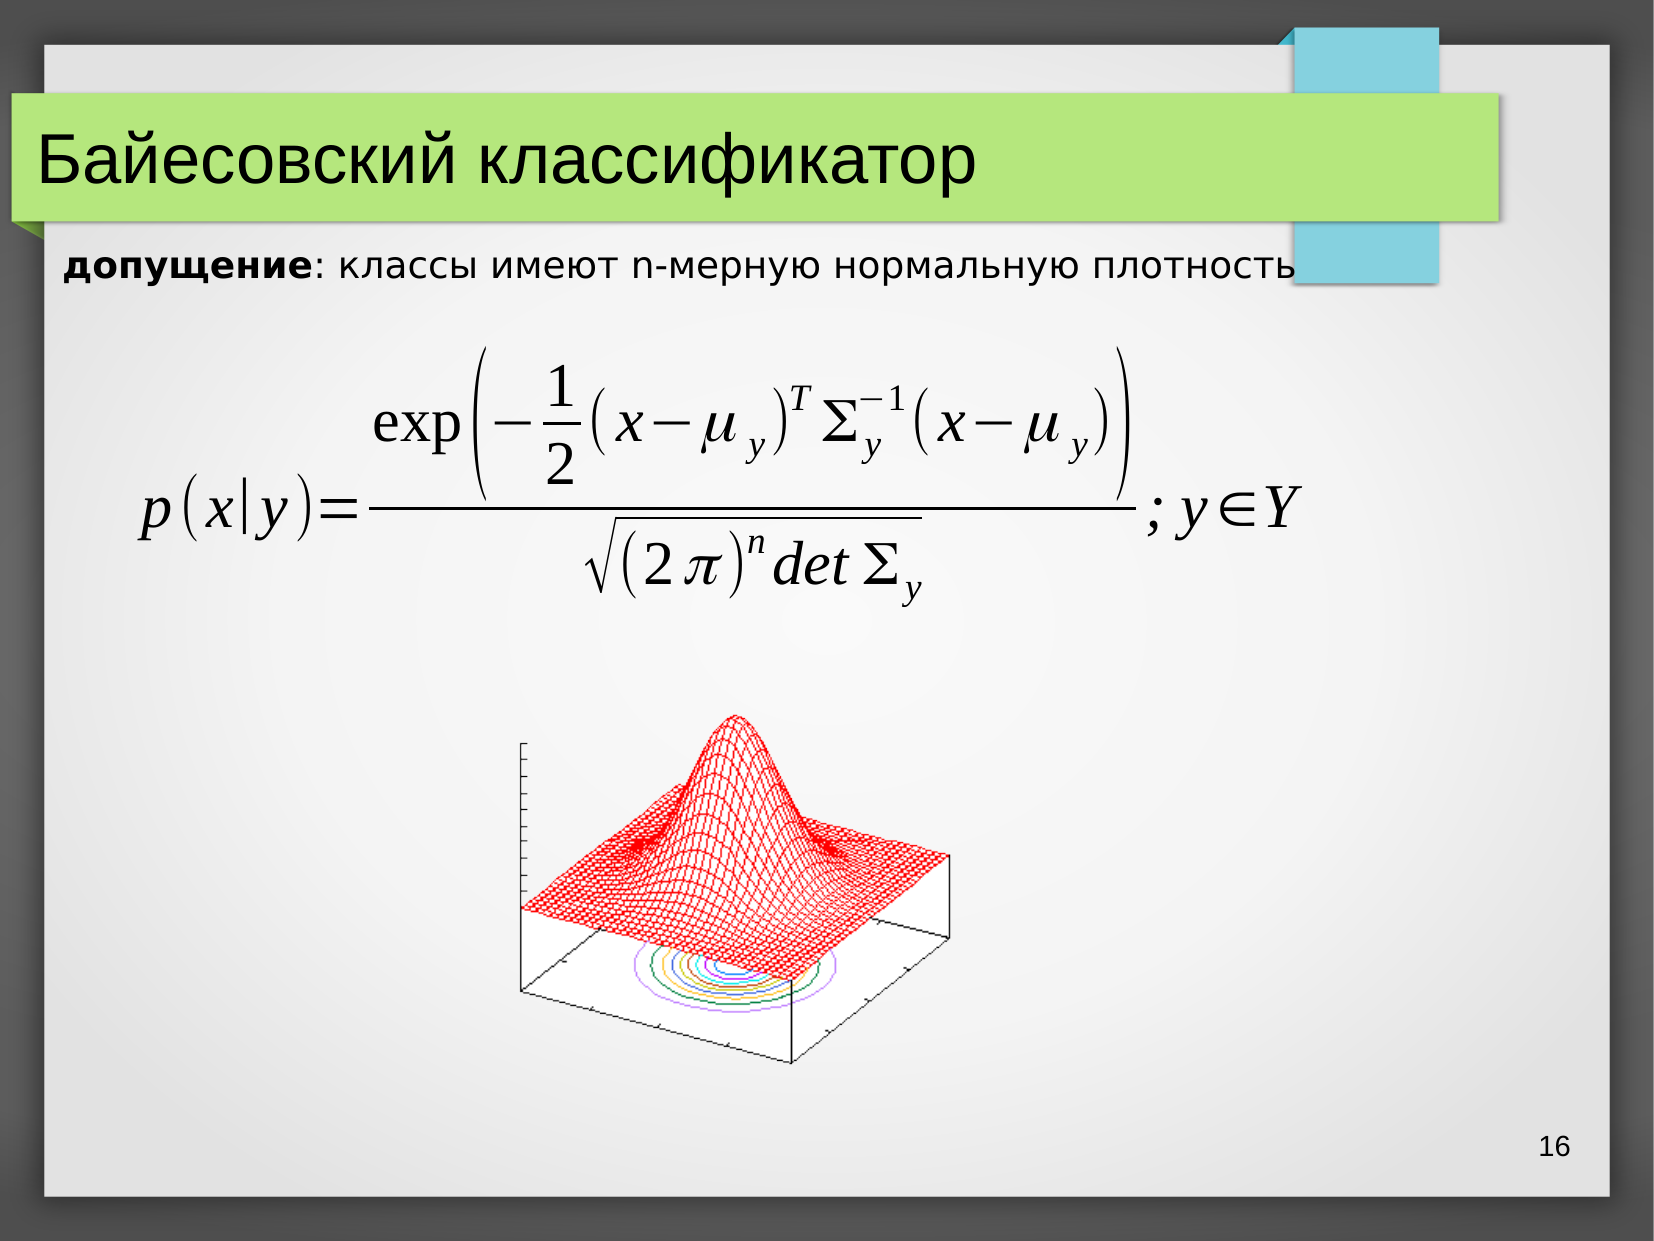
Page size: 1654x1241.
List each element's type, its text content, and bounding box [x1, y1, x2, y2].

chart [129, 342, 1312, 608]
picture [0, 0, 1654, 1241]
text_box допущение: классы имеют n-мерную нормальную плотность [47, 236, 1524, 298]
title Байесовский классификатор [35, 118, 1489, 200]
